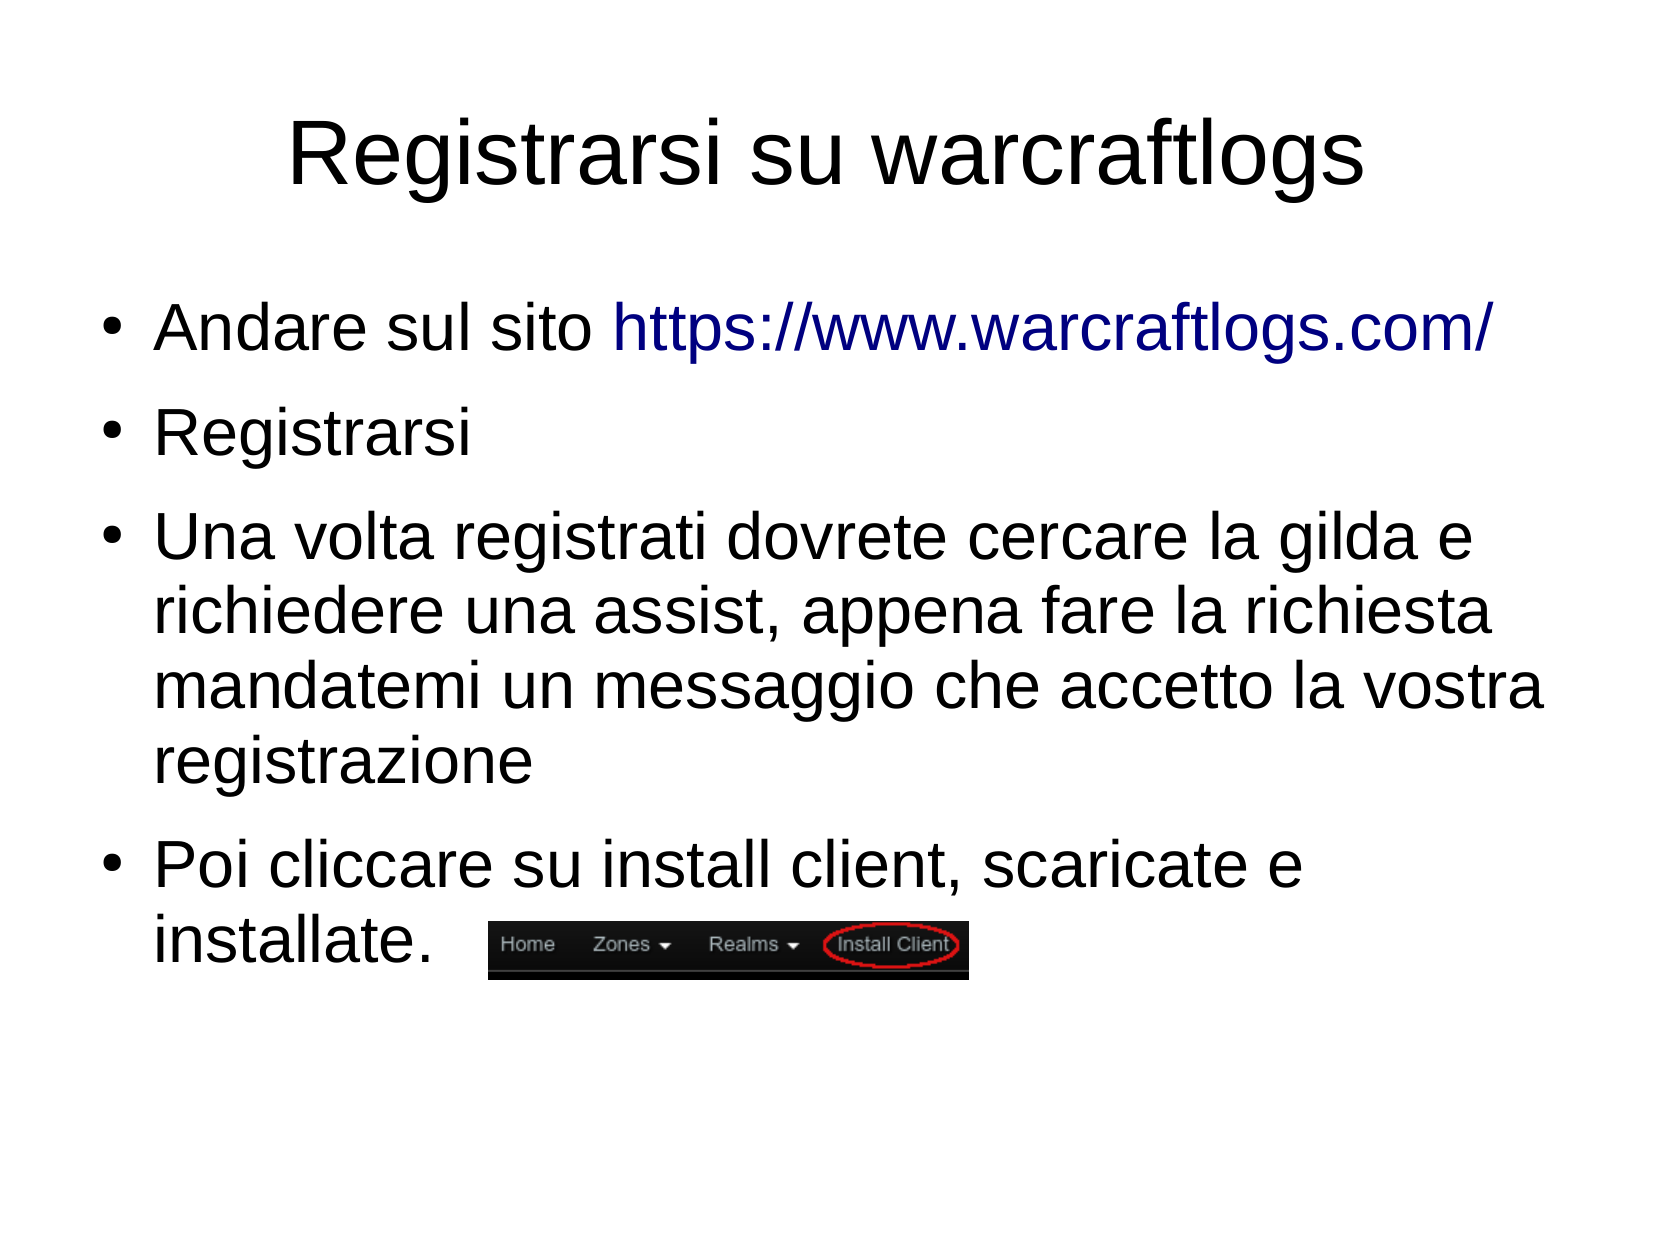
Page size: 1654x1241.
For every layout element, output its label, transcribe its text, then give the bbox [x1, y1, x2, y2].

list Andare sul sito https://www.warcraftlogs.com/ Registrarsi Una volta registrati dovrete cercare la gilda e richiedere una assist, appena fare la richiesta mandatemi un messaggio che accetto la vostra registrazione Poi cliccare su install client, scaricate e installate. [82, 290, 1571, 1010]
title Registrarsi su warcraftlogs [82, 49, 1571, 257]
picture [488, 921, 969, 980]
